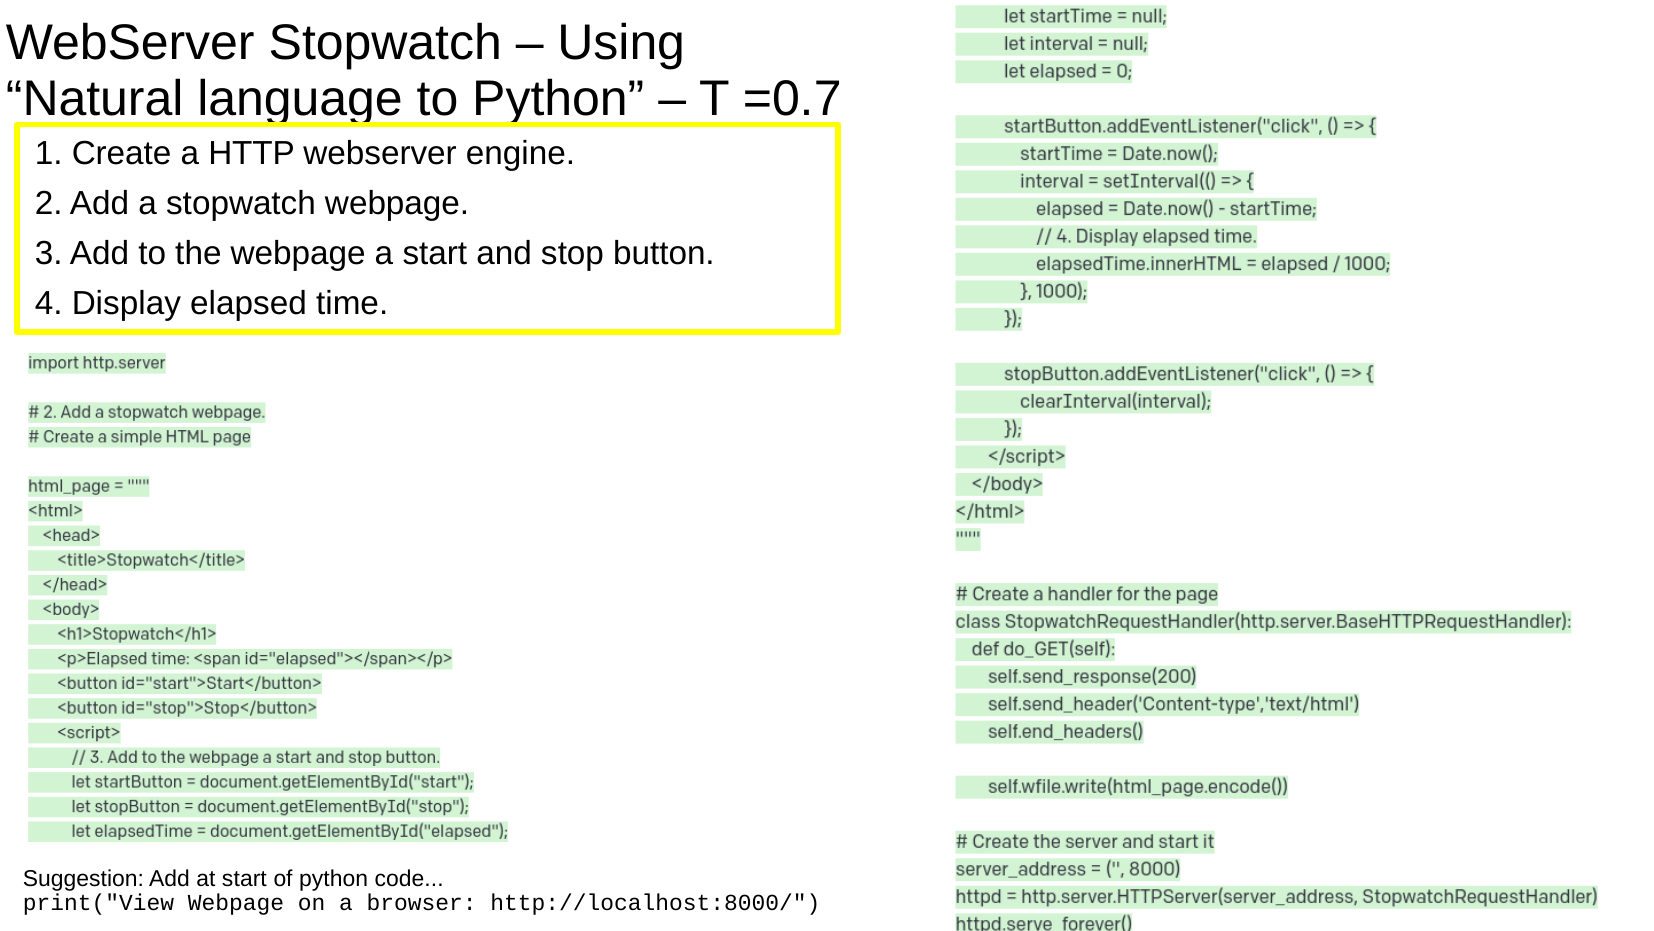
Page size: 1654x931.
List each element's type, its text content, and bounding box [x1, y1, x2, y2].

picture [951, 3, 1607, 931]
title WebServer Stopwatch – Using “Natural language to Python” – T =0.7 [5, 11, 854, 129]
text_box 1. Create a HTTP webserver engine. 2. Add a stopwatch webpage. 3. Add to the webpage a start and stop button. 4. Display elapsed time. [17, 124, 839, 333]
text_box Suggestion: Add at start of python code... print("View Webpage on a browser: http://localhost:8000/") [8, 858, 849, 930]
picture [21, 352, 512, 842]
